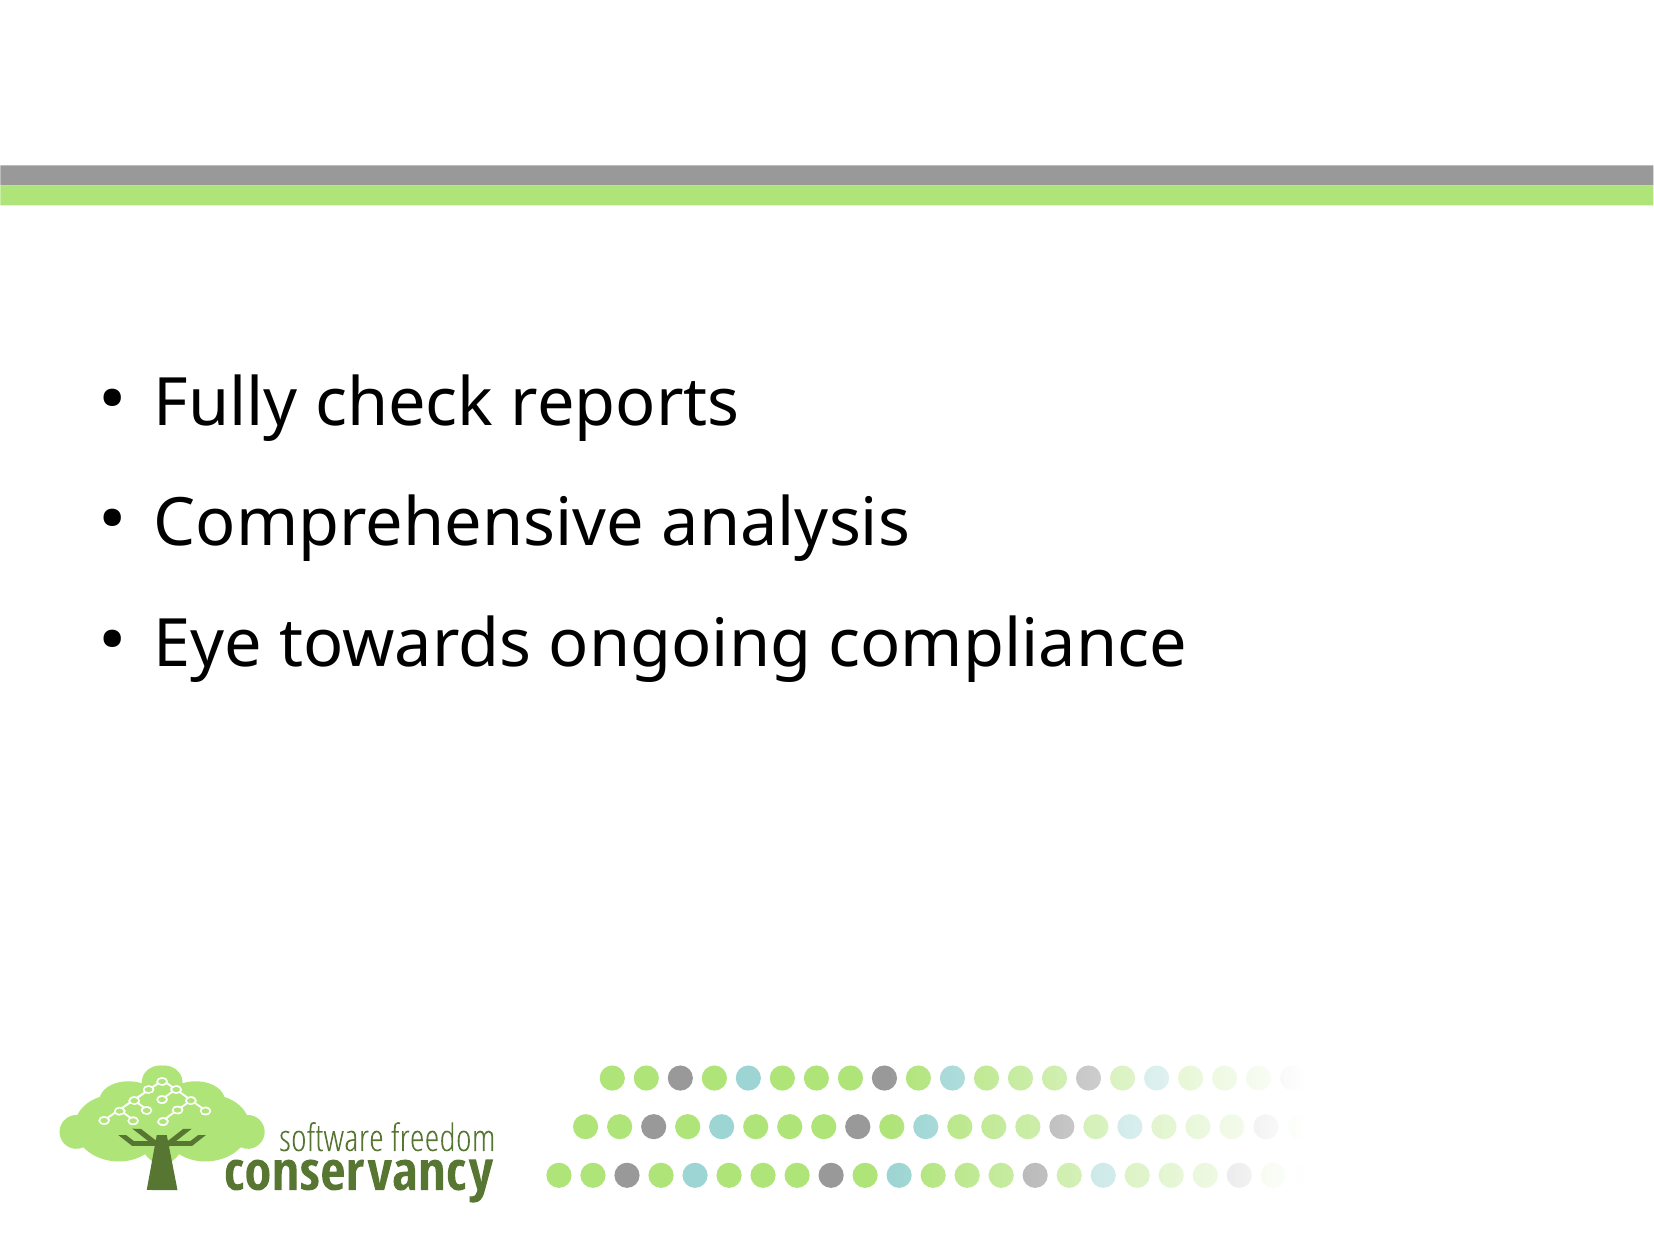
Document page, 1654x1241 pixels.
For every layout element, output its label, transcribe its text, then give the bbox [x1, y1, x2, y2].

list Fully check reports Comprehensive analysis Eye towards ongoing compliance [82, 354, 1538, 886]
